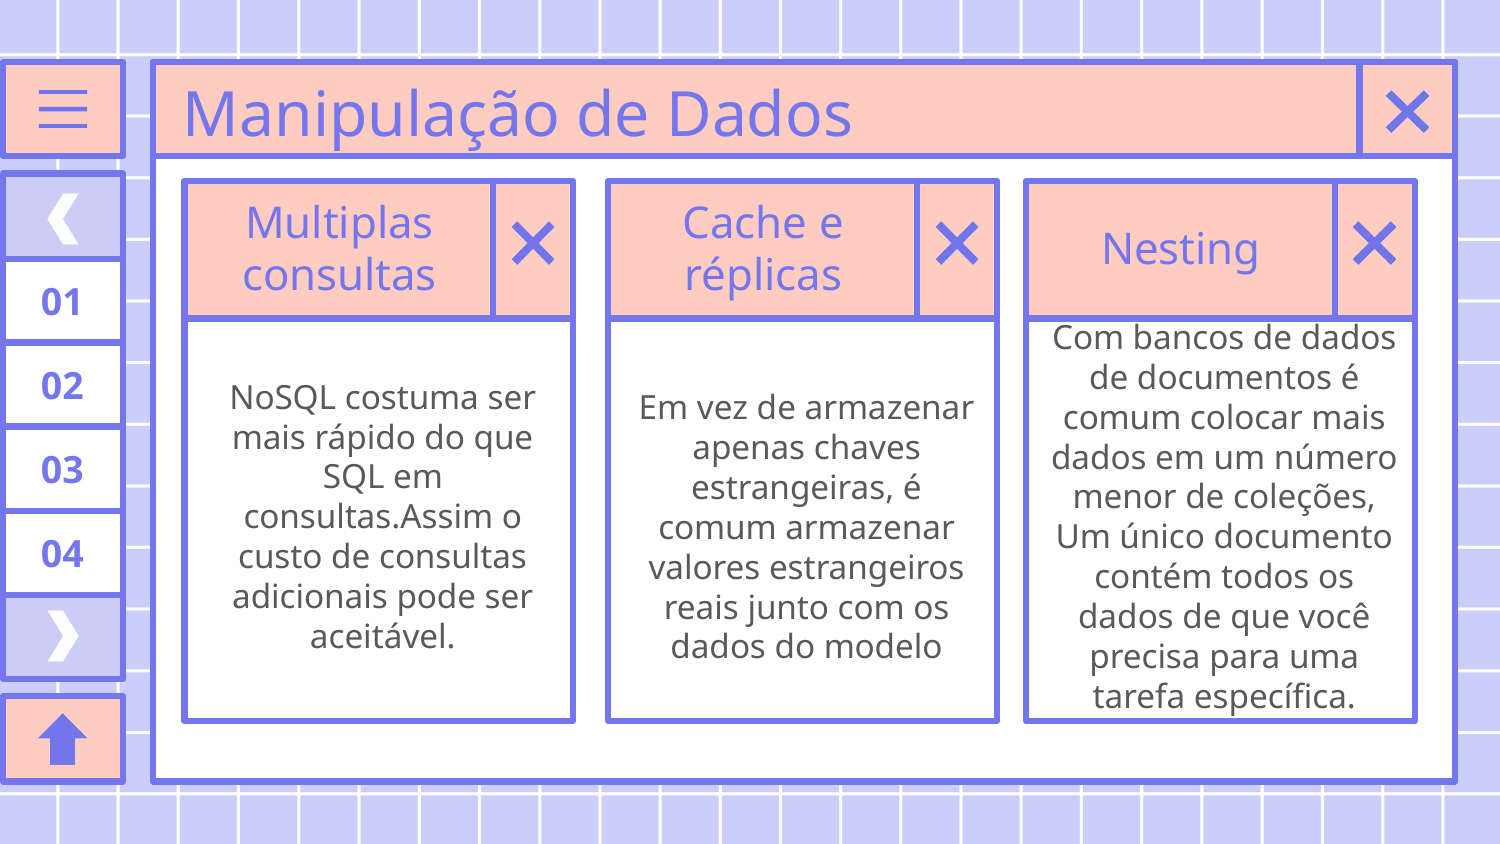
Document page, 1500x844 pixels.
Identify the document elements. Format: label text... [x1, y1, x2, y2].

text_box Cache e réplicas [606, 180, 921, 313]
text_box Em vez de armazenar apenas chaves estrangeiras, é comum armazenar valores estrangeiros reais junto com os dados do modelo [635, 327, 979, 724]
picture [37, 713, 87, 765]
picture [38, 193, 88, 245]
text_box 04 [20, 533, 104, 572]
text_box [608, 180, 998, 722]
picture [0, 0, 1500, 844]
picture [38, 90, 88, 128]
title Manipulação de Dados [182, 64, 1318, 159]
text_box Nesting [1024, 180, 1338, 313]
text_box Com bancos de dados de documentos é comum colocar mais dados em um número menor de coleções, Um único documento contém todos os dados de que você precisa para uma tarefa específica. [1044, 317, 1404, 714]
text_box [184, 180, 574, 722]
text_box Multiplas consultas [182, 180, 497, 313]
text_box NoSQL costuma ser mais rápido do que SQL em consultas.Assim o custo de consultas adicionais pode ser aceitável. [211, 317, 555, 714]
text_box 01 [20, 281, 104, 319]
text_box [1025, 180, 1415, 722]
text_box 03 [20, 449, 104, 487]
picture [38, 610, 88, 662]
text_box 02 [20, 365, 104, 403]
